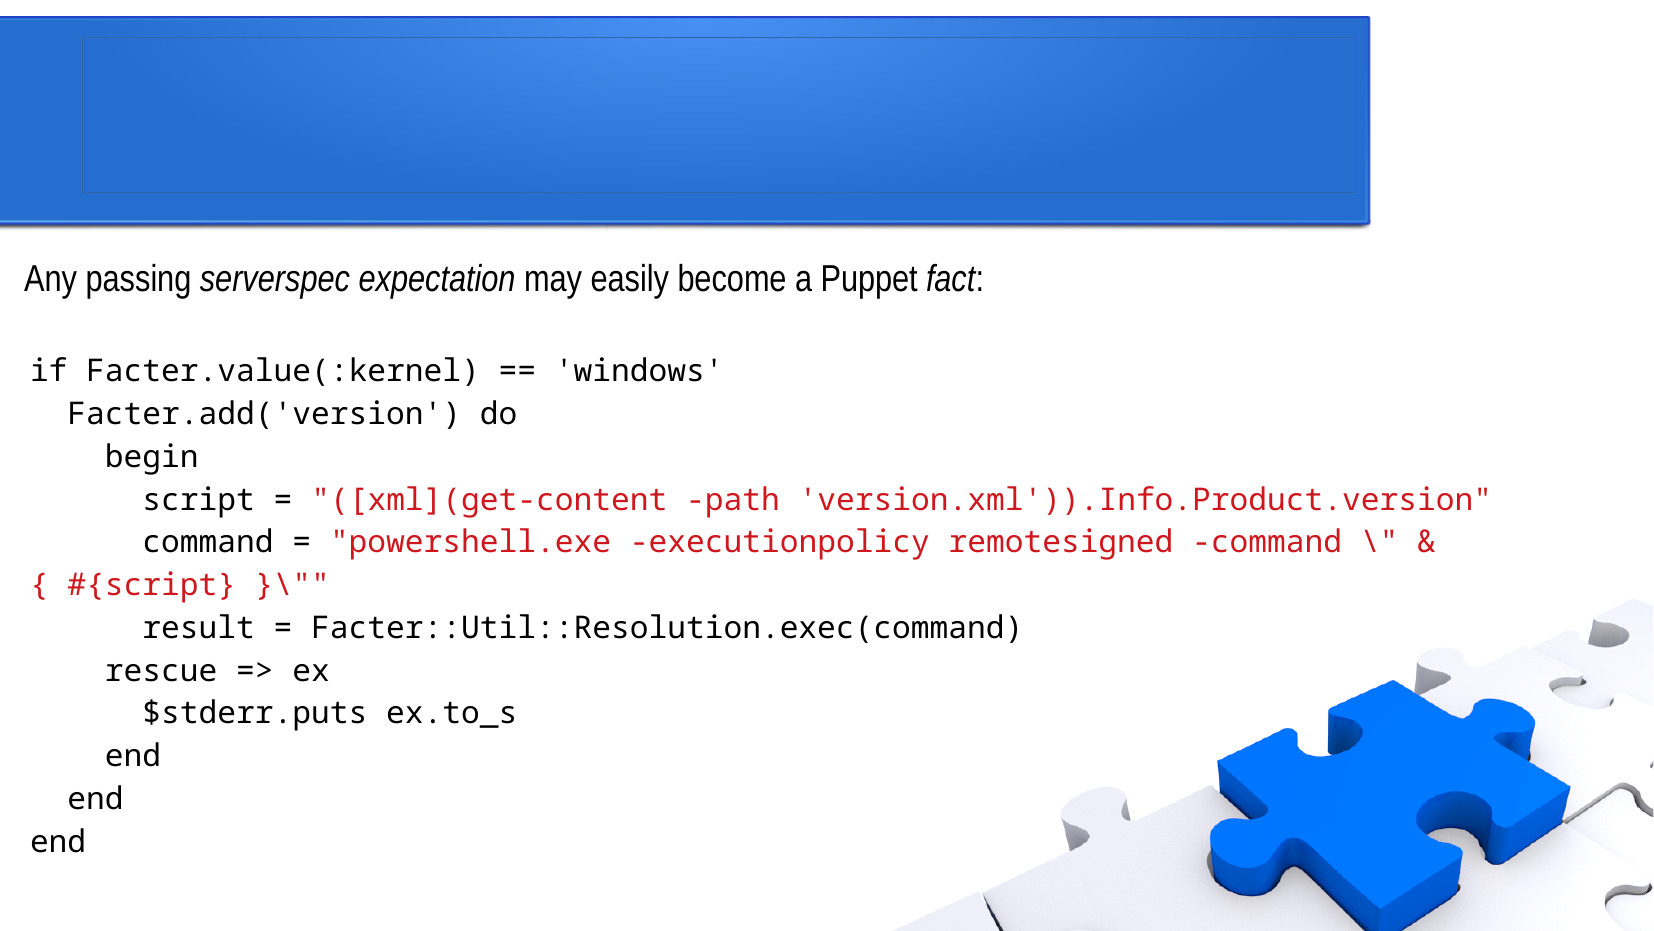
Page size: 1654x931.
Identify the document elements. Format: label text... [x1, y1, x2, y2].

list Any passing serverspec expectation may easily become a Puppet fact: [24, 225, 1337, 331]
picture [872, 491, 1654, 931]
picture [0, 16, 1375, 231]
list if Facter.value(:kernel) == 'windows' Facter.add('version') do begin script = "([xml](get-content -path 'version.xml')).Info.Product.version" command = "powershell.exe -executionpolicy remotesigned -command \" & { #{script} }\"" result = Facter::Util::Resolution.exec(command) rescue => ex $stderr.puts ex.to_s end end end [30, 348, 1606, 886]
title [82, 37, 1356, 193]
